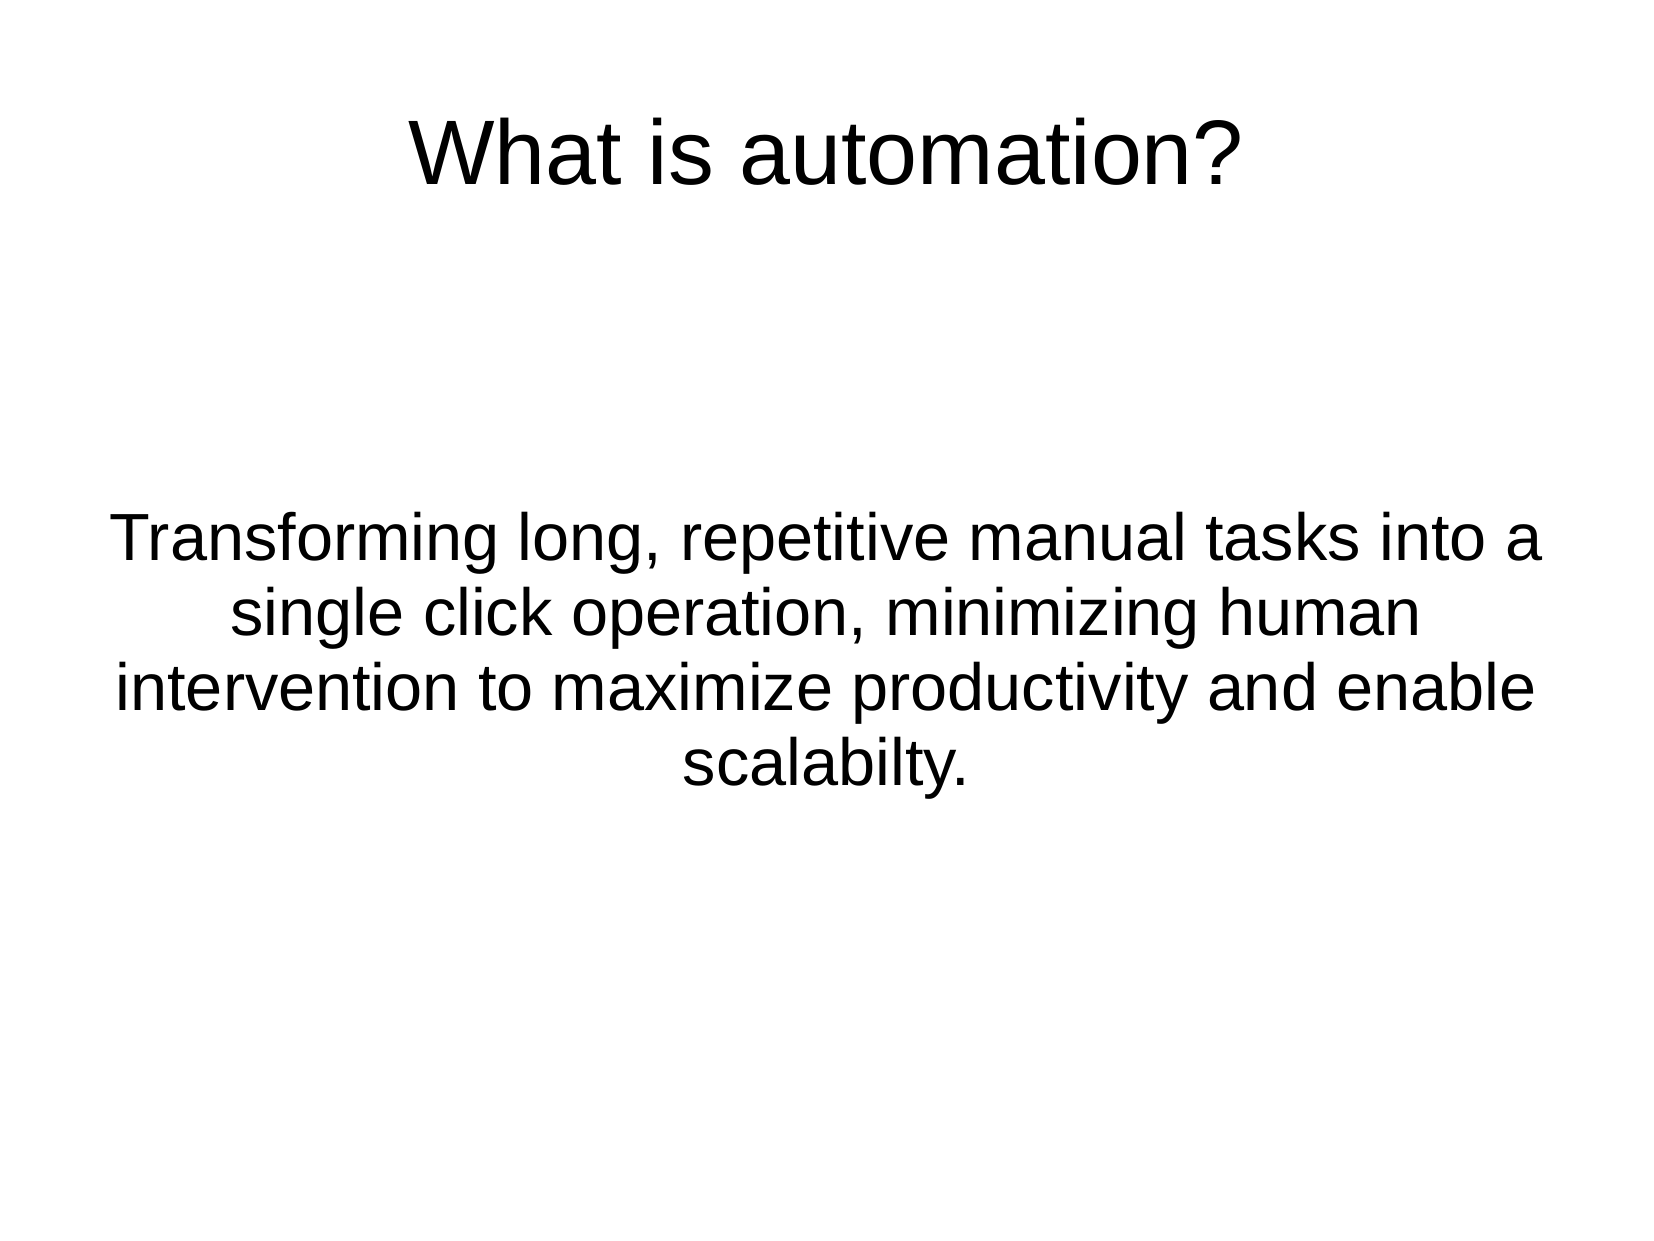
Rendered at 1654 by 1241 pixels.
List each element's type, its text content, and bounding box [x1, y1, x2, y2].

subtitle Transforming long, repetitive manual tasks into a single click operation, minimizing human intervention to maximize productivity and enable scalabilty. [82, 290, 1571, 1010]
title What is automation? [82, 49, 1571, 257]
